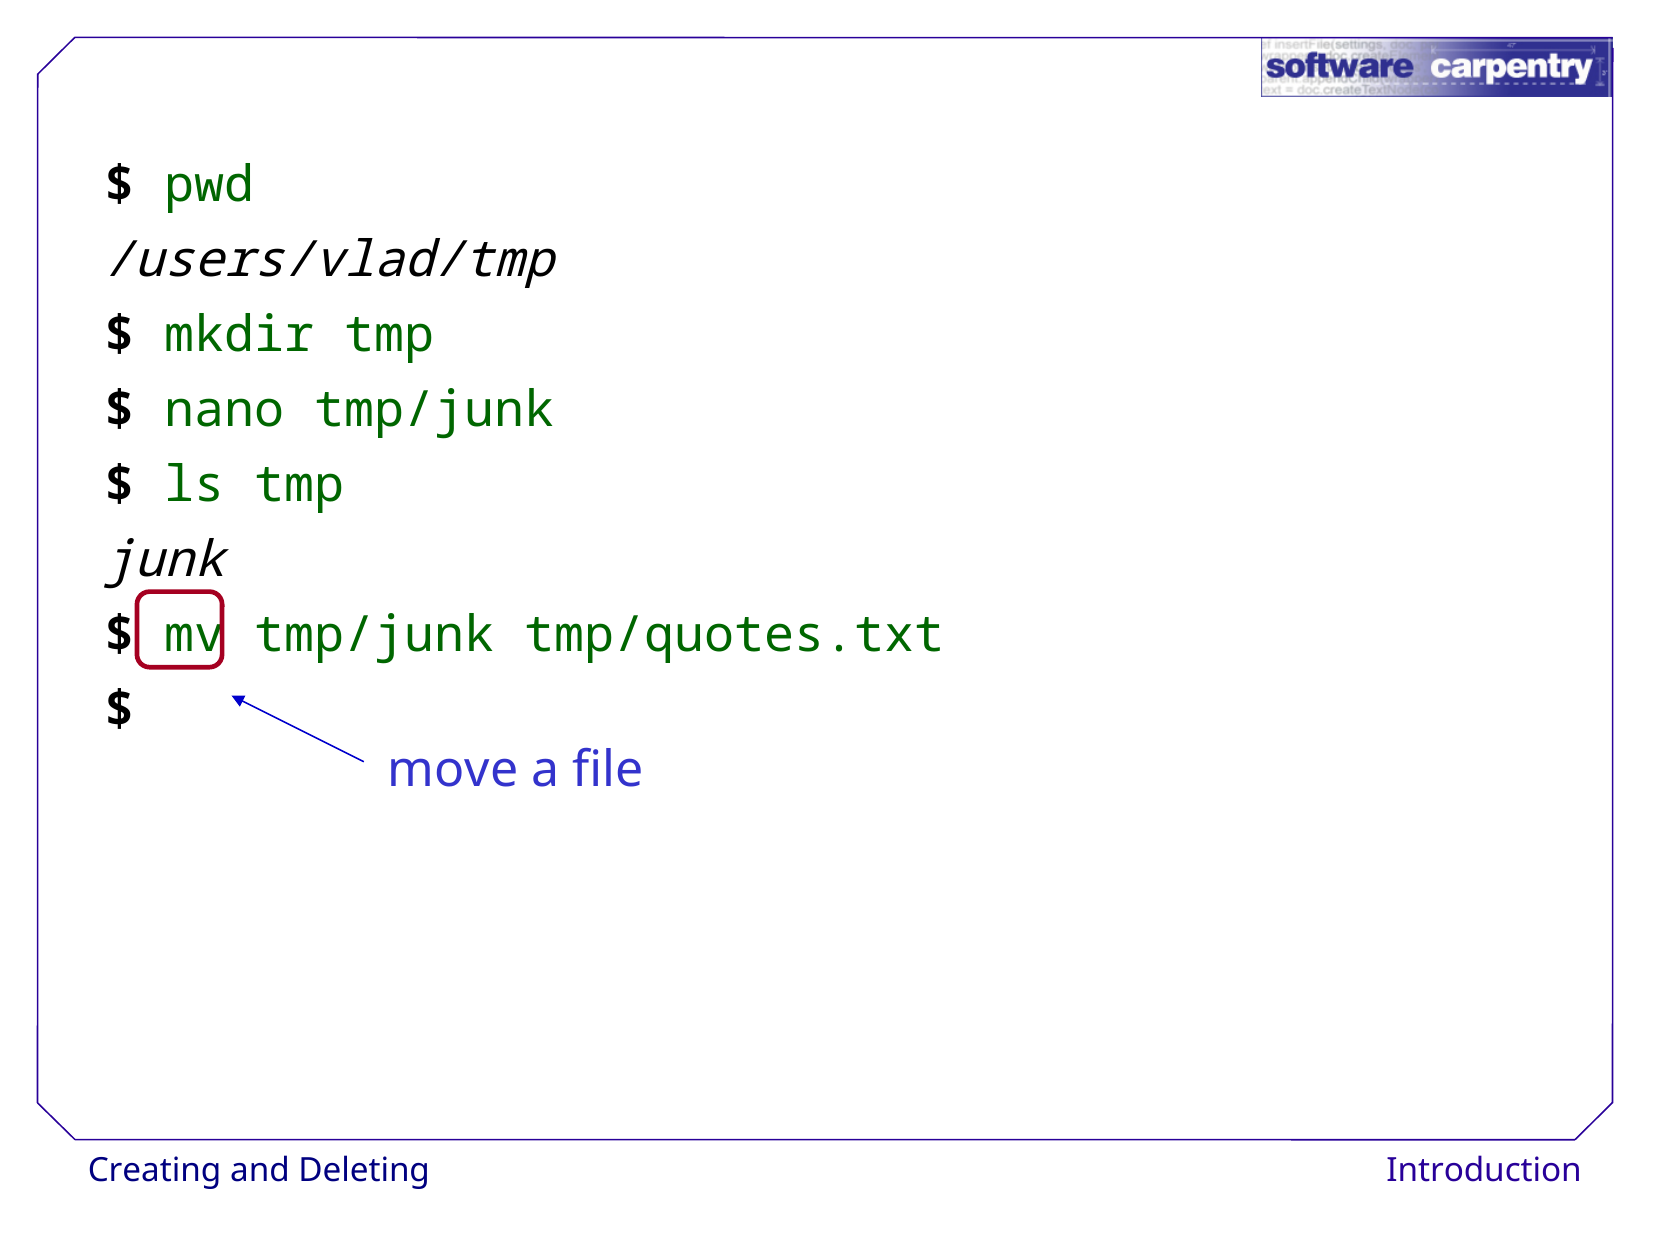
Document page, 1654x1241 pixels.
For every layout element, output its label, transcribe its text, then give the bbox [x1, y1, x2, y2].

text_box move a file [373, 714, 1234, 838]
text_box $ pwd /users/vlad/tmp $ mkdir tmp $ nano tmp/junk $ ls tmp junk $ mv tmp/junk tmp/quotes.txt $ [89, 128, 1512, 1121]
picture [1261, 39, 1613, 97]
